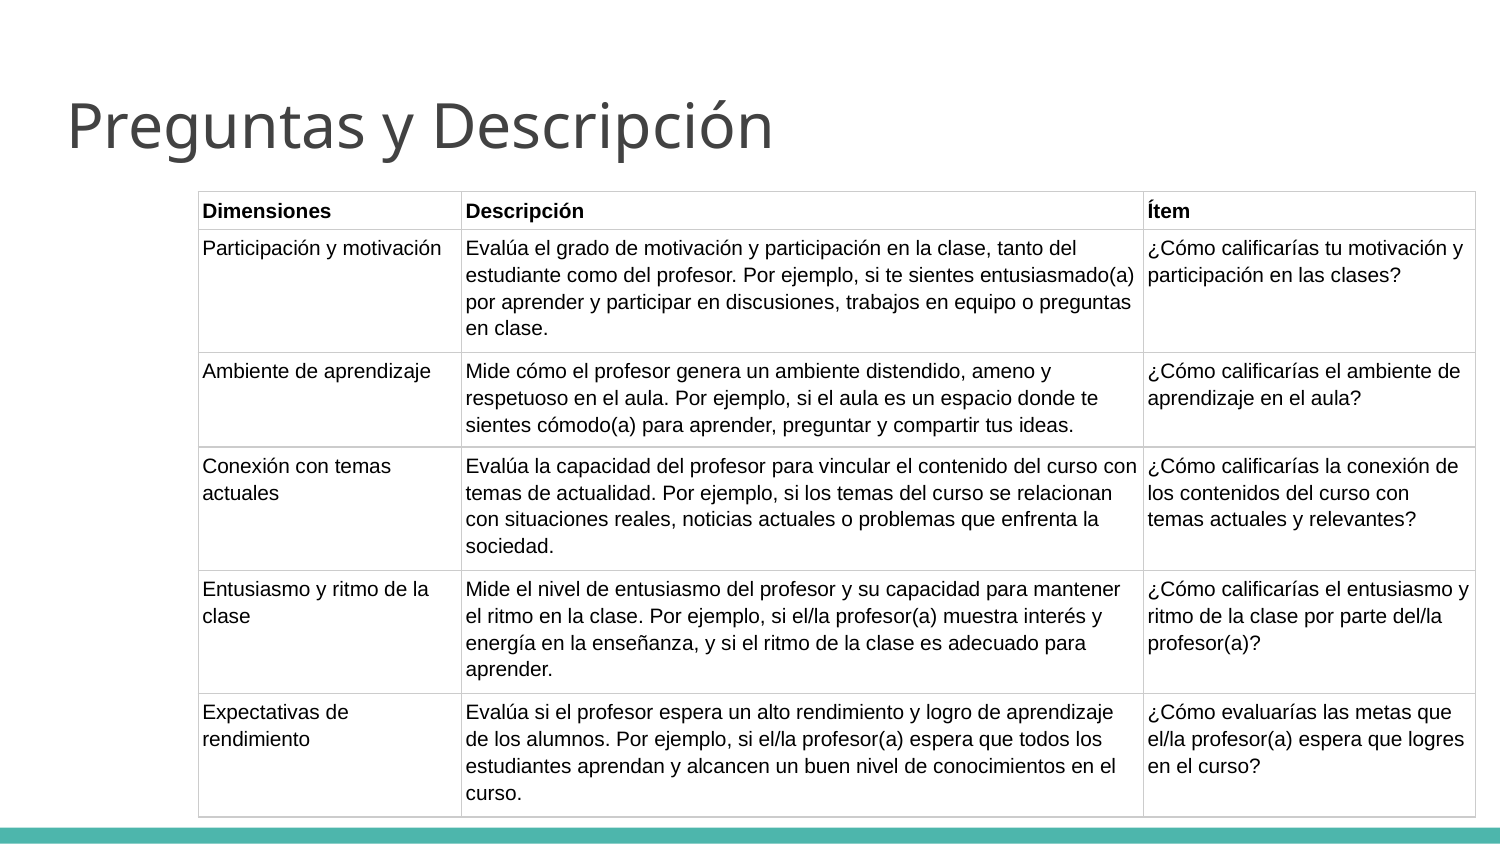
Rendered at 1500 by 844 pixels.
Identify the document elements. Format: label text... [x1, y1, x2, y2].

table_header Ítem [1144, 192, 1475, 229]
table_cell Conexión con temas actuales [199, 448, 461, 570]
table_cell ¿Cómo calificarías la conexión de los contenidos del curso con temas actuales y relevantes? [1144, 448, 1475, 570]
table_cell Participación y motivación [199, 230, 461, 352]
table_cell Mide cómo el profesor genera un ambiente distendido, ameno y respetuoso en el aula. Por ejemplo, si el aula es un espacio donde te sientes cómodo(a) para aprender, preguntar y compartir tus ideas. [462, 353, 1143, 446]
table_cell Evalúa la capacidad del profesor para vincular el contenido del curso con temas de actualidad. Por ejemplo, si los temas del curso se relacionan con situaciones reales, noticias actuales o problemas que enfrenta la sociedad. [462, 448, 1143, 570]
table_cell Ambiente de aprendizaje [199, 353, 461, 446]
table_cell Expectativas de rendimiento [199, 694, 461, 816]
table_header Dimensiones [199, 192, 461, 229]
table_cell Evalúa si el profesor espera un alto rendimiento y logro de aprendizaje de los alumnos. Por ejemplo, si el/la profesor(a) espera que todos los estudiantes aprendan y alcancen un buen nivel de conocimientos en el curso. [462, 694, 1143, 816]
table_header Descripción [462, 192, 1143, 229]
table_cell ¿Cómo calificarías el ambiente de aprendizaje en el aula? [1144, 353, 1475, 446]
title Preguntas y Descripción [51, 61, 1449, 182]
table_cell ¿Cómo evaluarías las metas que el/la profesor(a) espera que logres en el curso? [1144, 694, 1475, 816]
table_cell ¿Cómo calificarías tu motivación y participación en las clases? [1144, 230, 1475, 352]
table_cell Entusiasmo y ritmo de la clase [199, 571, 461, 693]
table_cell Mide el nivel de entusiasmo del profesor y su capacidad para mantener el ritmo en la clase. Por ejemplo, si el/la profesor(a) muestra interés y energía en la enseñanza, y si el ritmo de la clase es adecuado para aprender. [462, 571, 1143, 693]
table_cell ¿Cómo calificarías el entusiasmo y ritmo de la clase por parte del/la profesor(a)? [1144, 571, 1475, 693]
table_cell Evalúa el grado de motivación y participación en la clase, tanto del estudiante como del profesor. Por ejemplo, si te sientes entusiasmado(a) por aprender y participar en discusiones, trabajos en equipo o preguntas en clase. [462, 230, 1143, 352]
